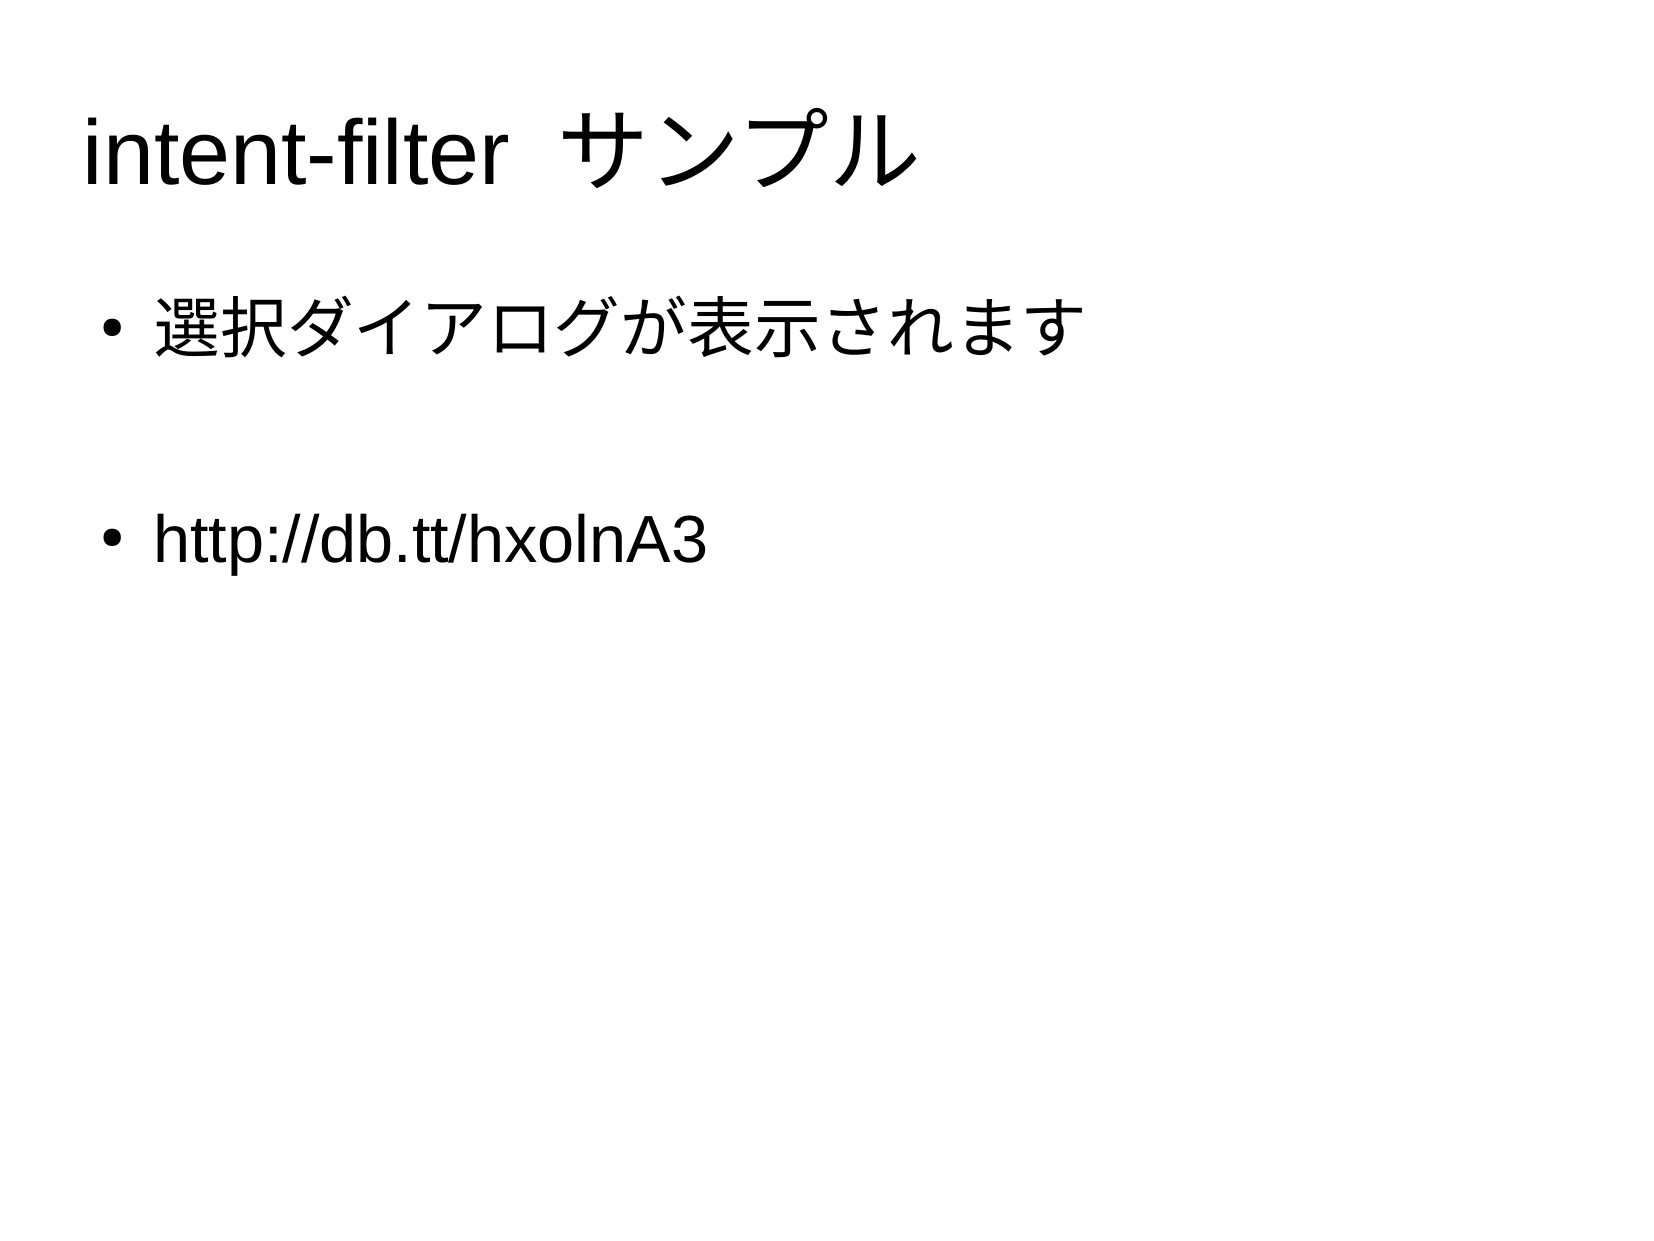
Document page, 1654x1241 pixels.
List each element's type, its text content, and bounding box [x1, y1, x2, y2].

title intent-filter サンプル [82, 56, 1571, 250]
list 選択ダイアログが表示されます http://db.tt/hxolnA3 [82, 290, 1571, 1109]
